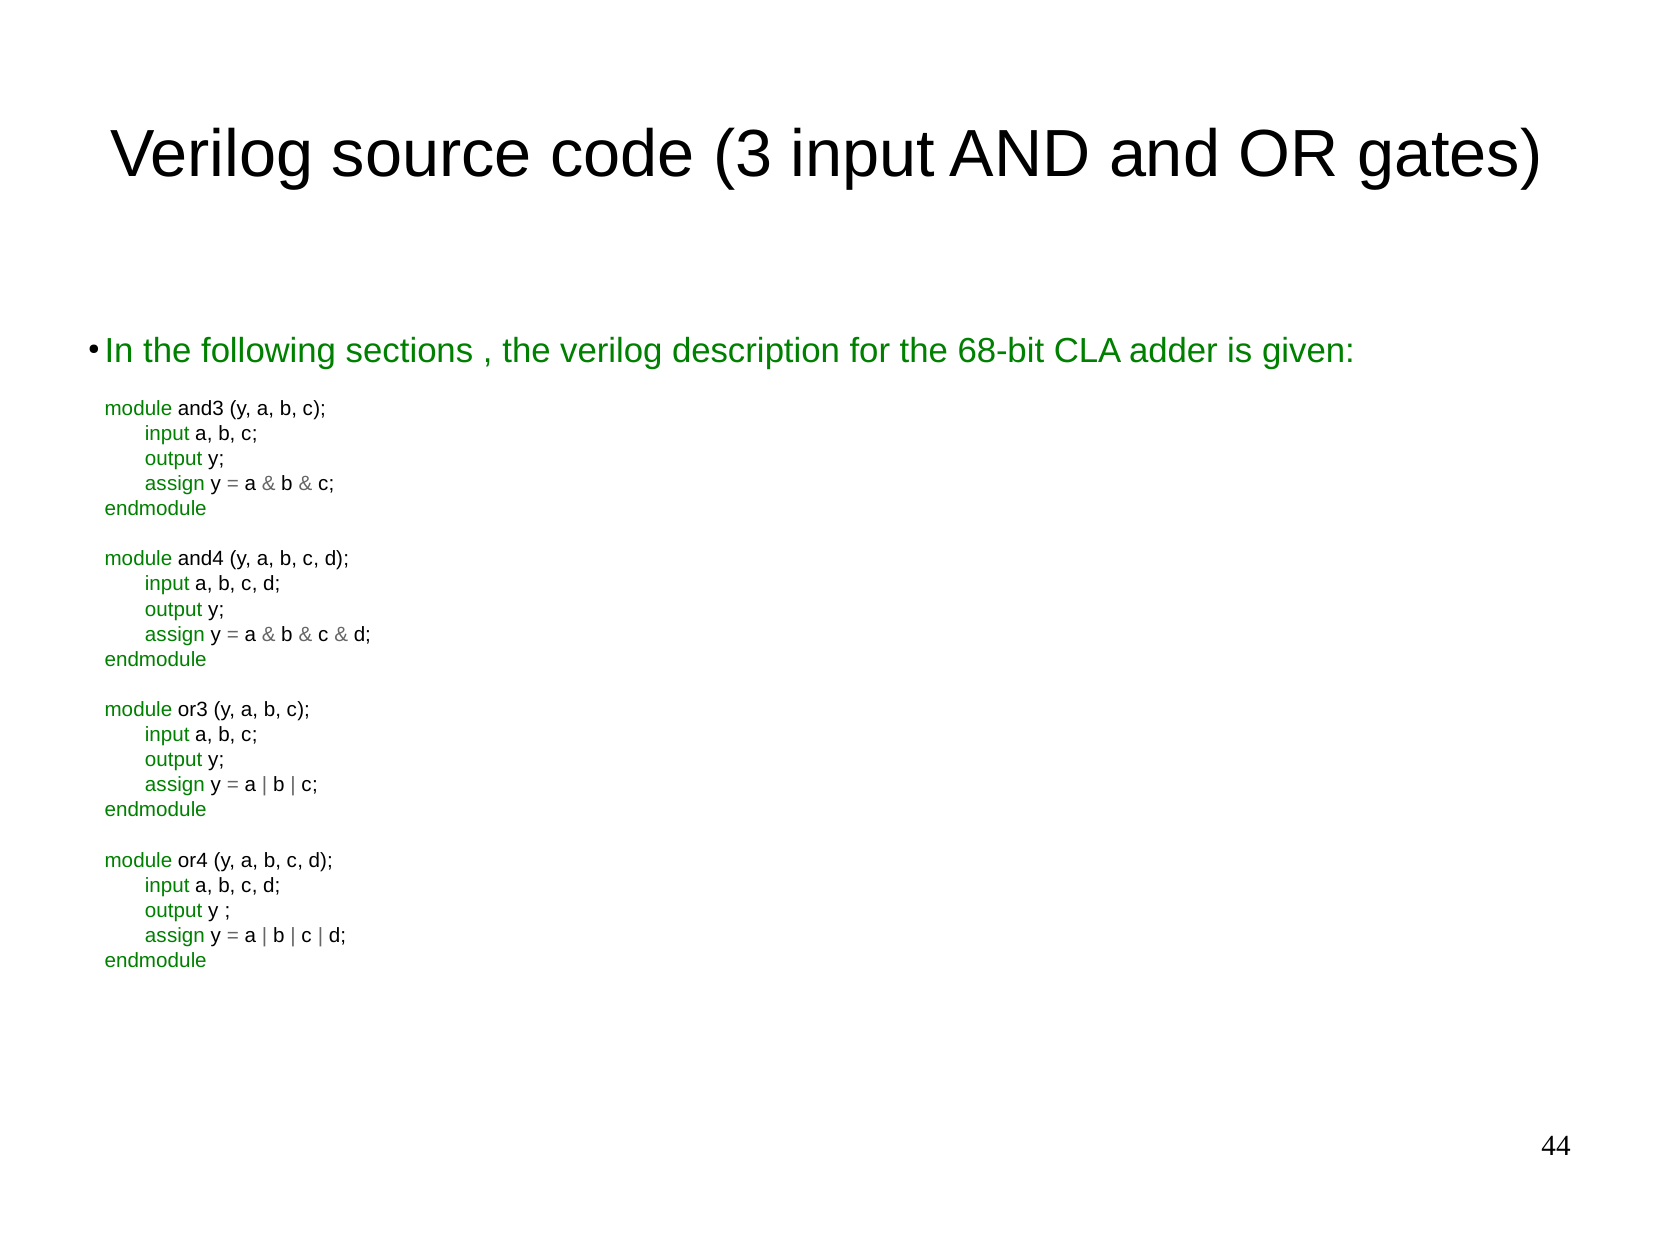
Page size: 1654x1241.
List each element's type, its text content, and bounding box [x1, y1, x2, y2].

title Verilog source code (3 input AND and OR gates) [82, 49, 1571, 257]
list In the following sections , the verilog description for the 68-bit CLA adder is given: module and3 (y, a, b, c); input a, b, c; output y; assign y = a & b & c; endmodule module and4 (y, a, b, c, d); input a, b, c, d; output y; assign y = a & b & c & d; endmodule module or3 (y, a, b, c); input a, b, c; output y; assign y = a | b | c; endmodule module or4 (y, a, b, c, d); input a, b, c, d; output y ; assign y = a | b | c | d; endmodule [82, 290, 1571, 1010]
